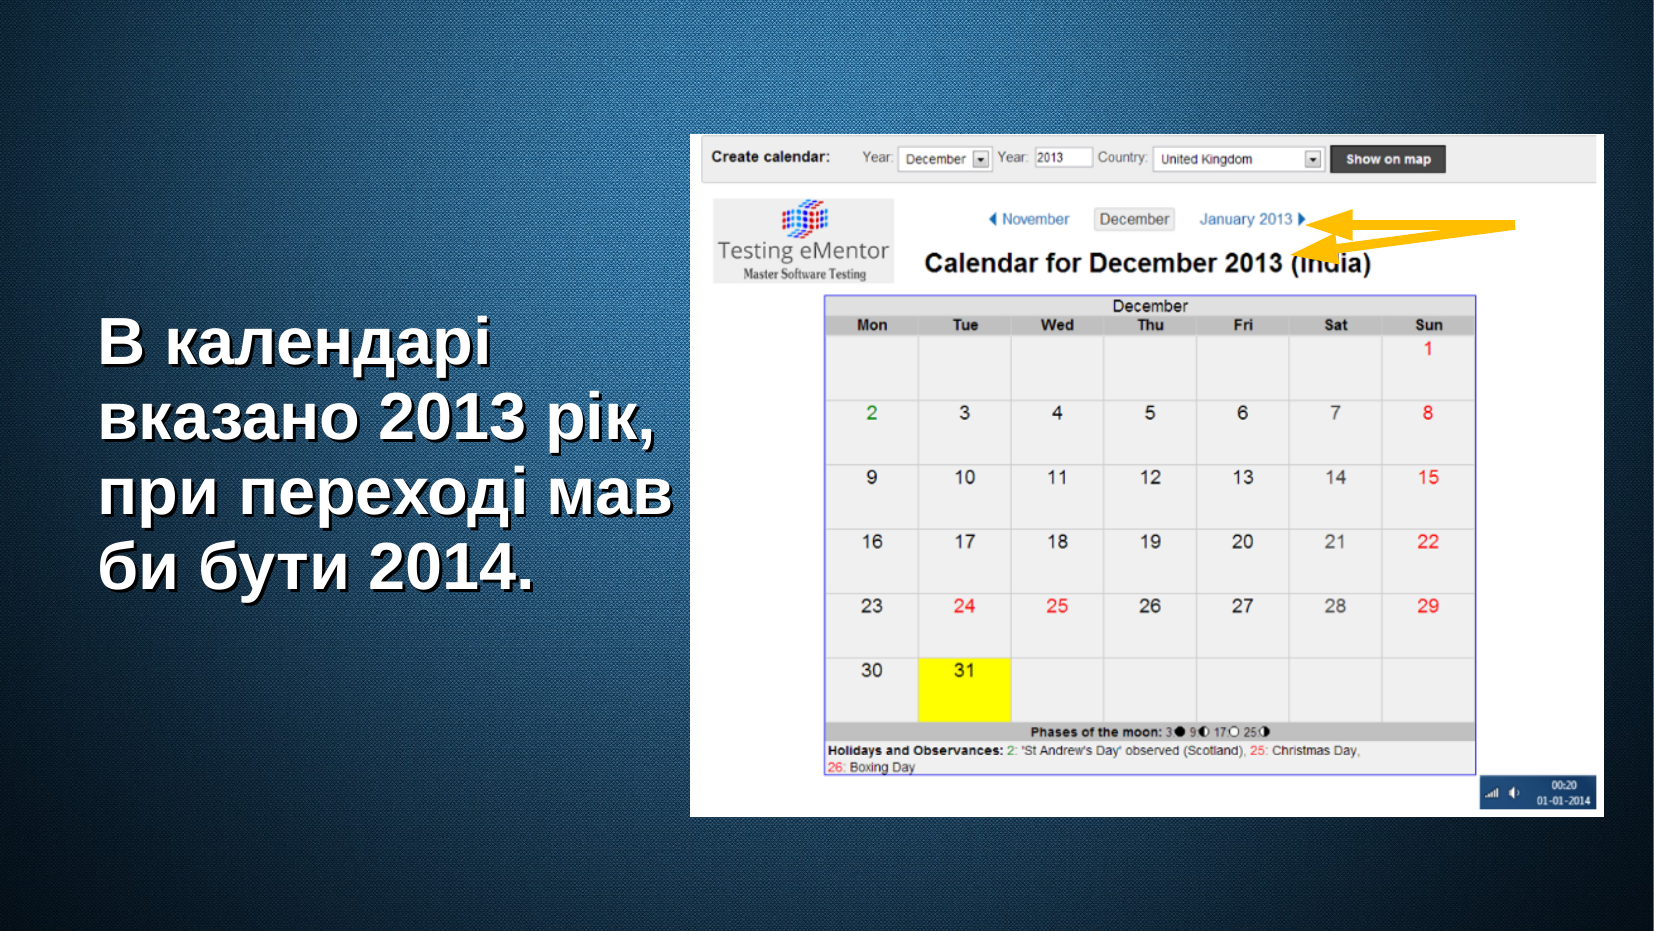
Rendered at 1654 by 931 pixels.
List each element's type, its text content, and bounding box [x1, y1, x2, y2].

picture [0, 0, 1654, 931]
subtitle В календарі вказано 2013 рік, при переході мав би бути 2014. [97, 127, 706, 781]
